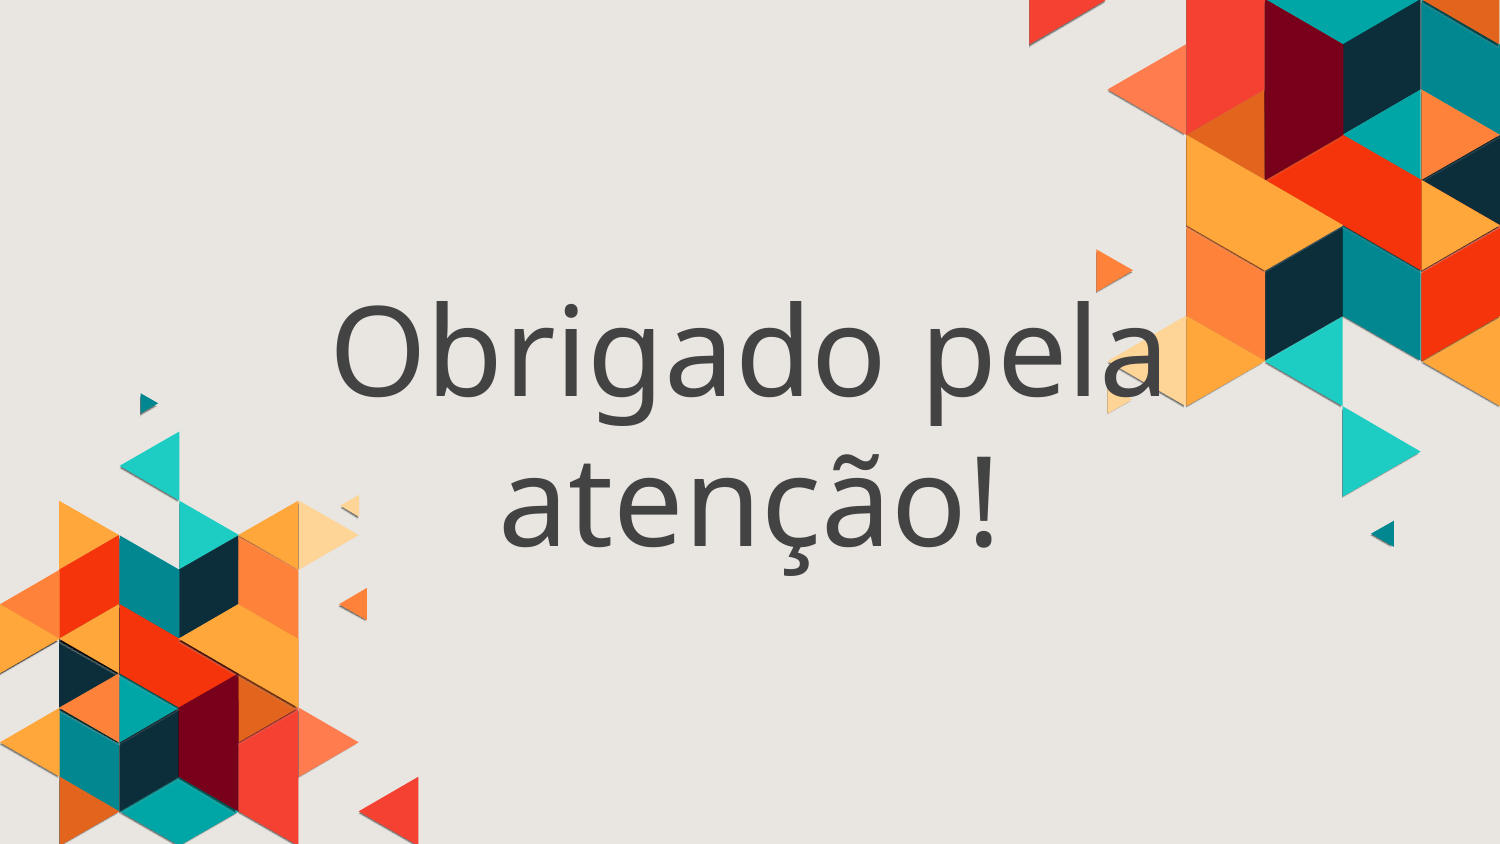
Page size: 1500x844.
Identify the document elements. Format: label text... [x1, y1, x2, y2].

title Obrigado pela atenção! [294, 253, 1206, 591]
